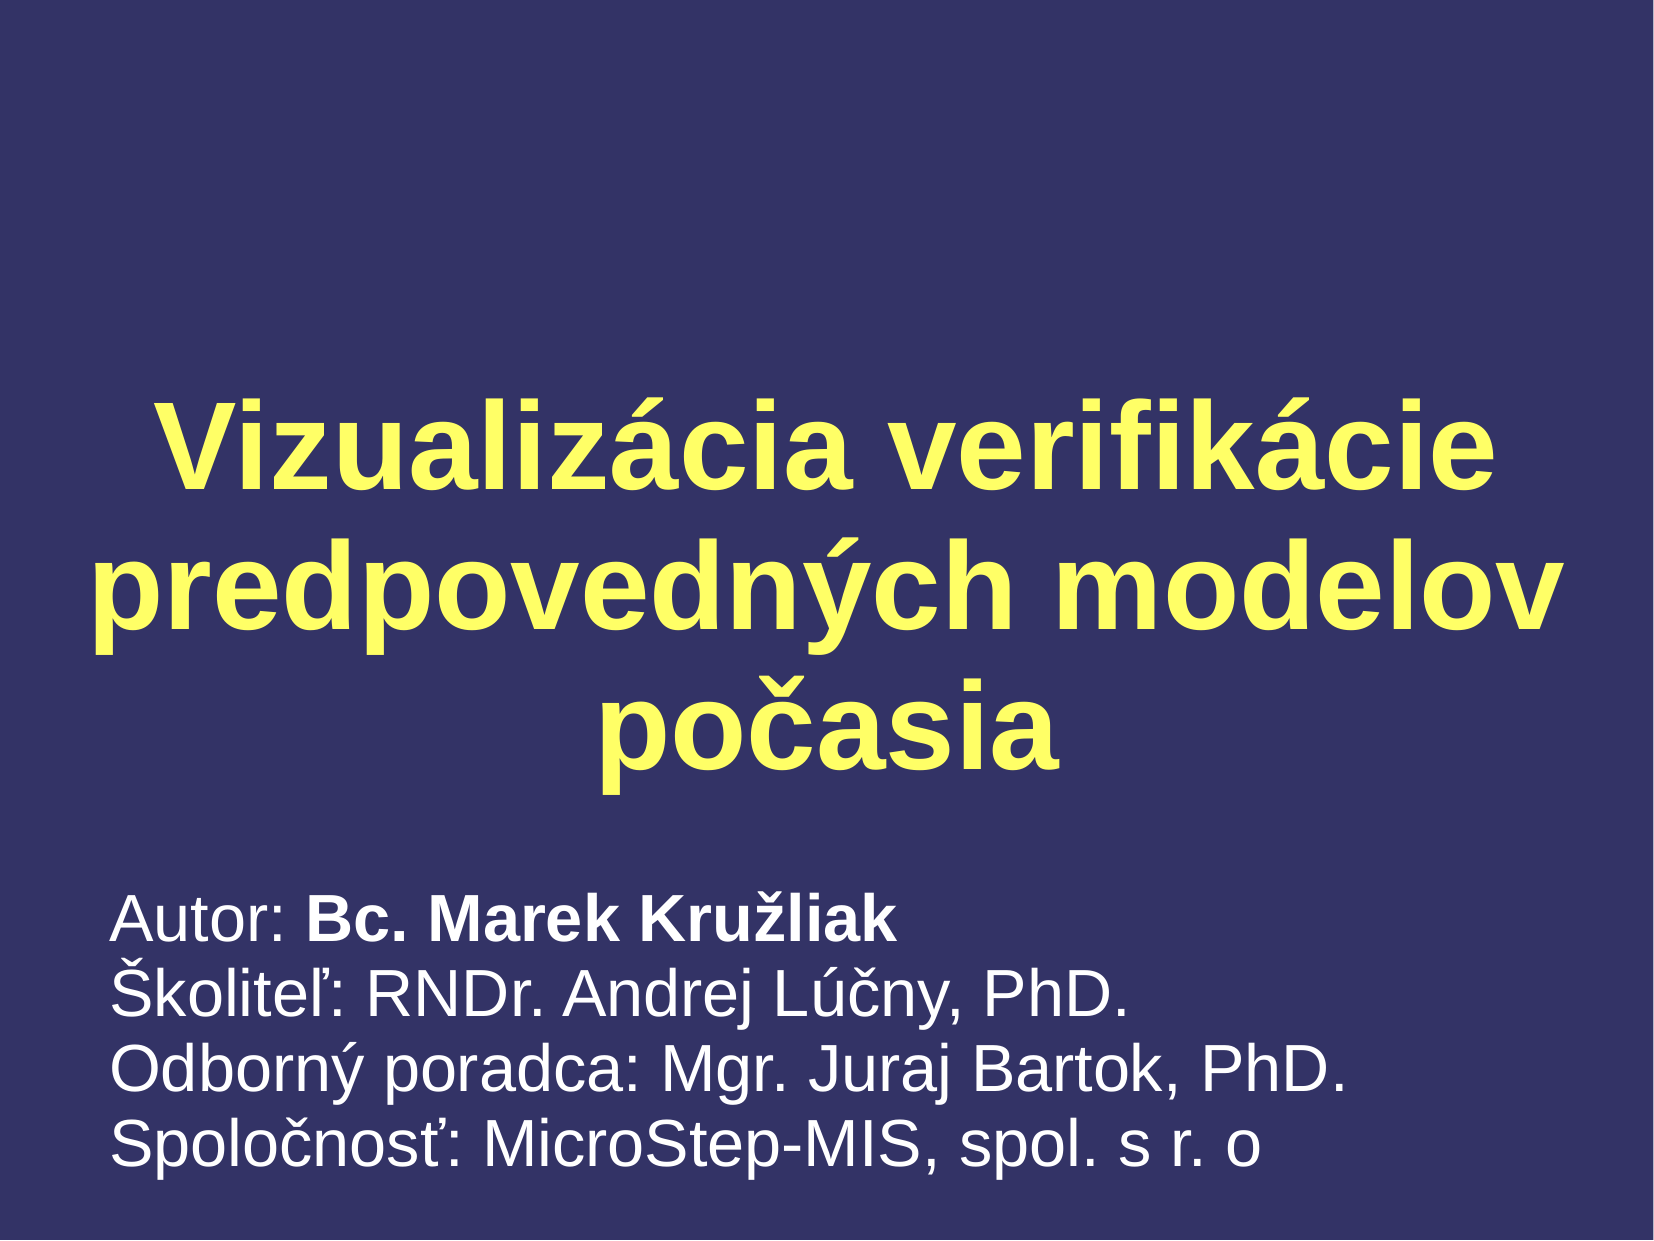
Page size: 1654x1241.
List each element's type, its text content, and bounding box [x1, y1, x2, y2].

subtitle Vizualizácia verifikácie predpovedných modelov počasia [82, 126, 1571, 1186]
text_box Autor: Bc. Marek Kružliak Školiteľ: RNDr. Andrej Lúčny, PhD. Odborný poradca: Mgr. Juraj Bartok, PhD. Spoločnosť: MicroStep-MIS, spol. s r. o [94, 874, 1619, 1188]
